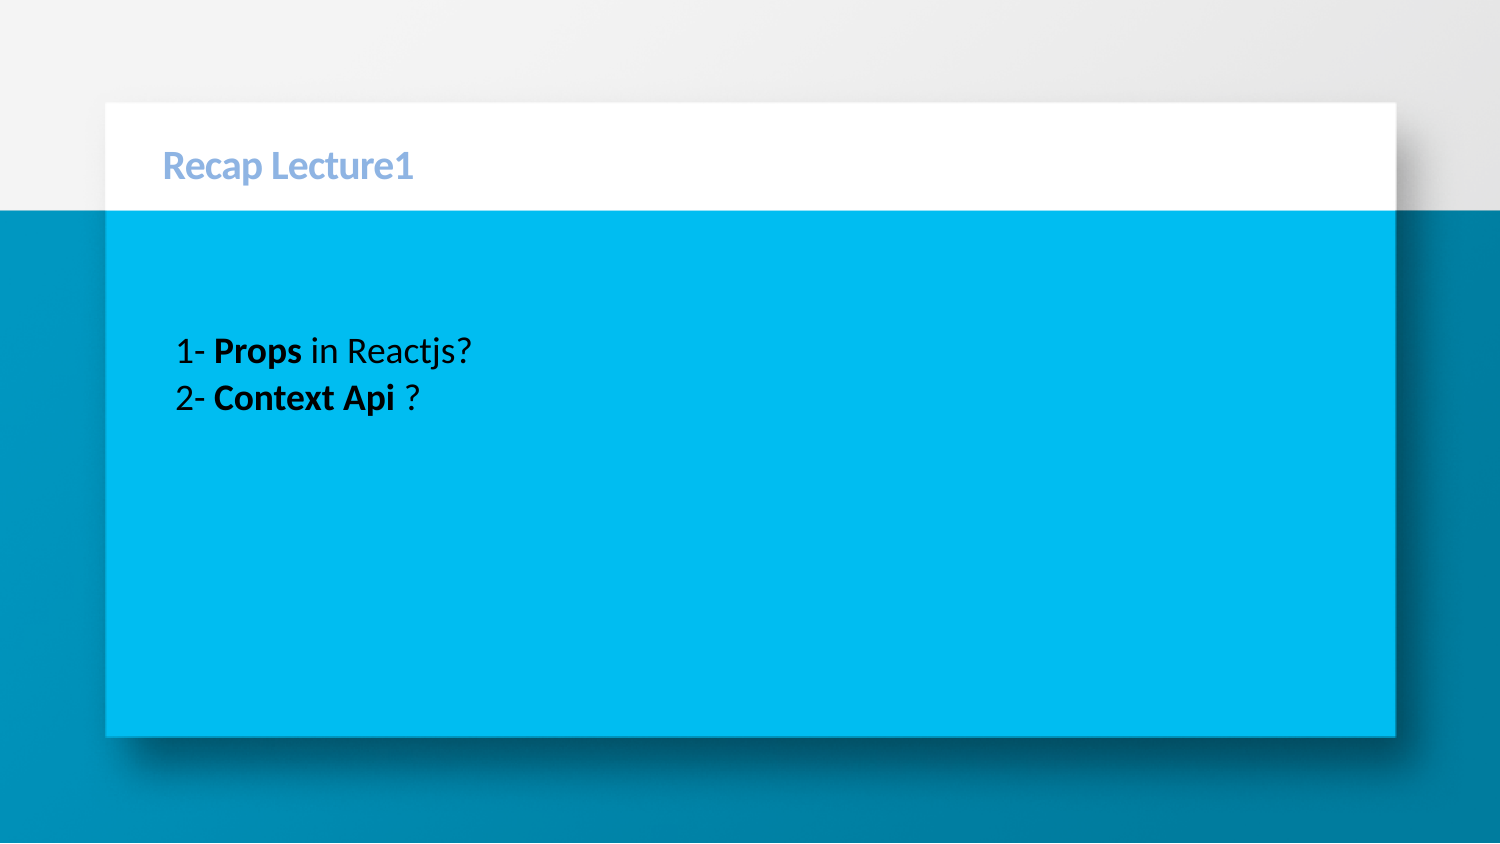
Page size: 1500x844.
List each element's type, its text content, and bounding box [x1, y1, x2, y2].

text_box [0, 0, 1500, 843]
text_box 1- Props in Reactjs? 2- Context Api ? [173, 323, 1309, 465]
title Recap Lecture1 [160, 135, 676, 279]
